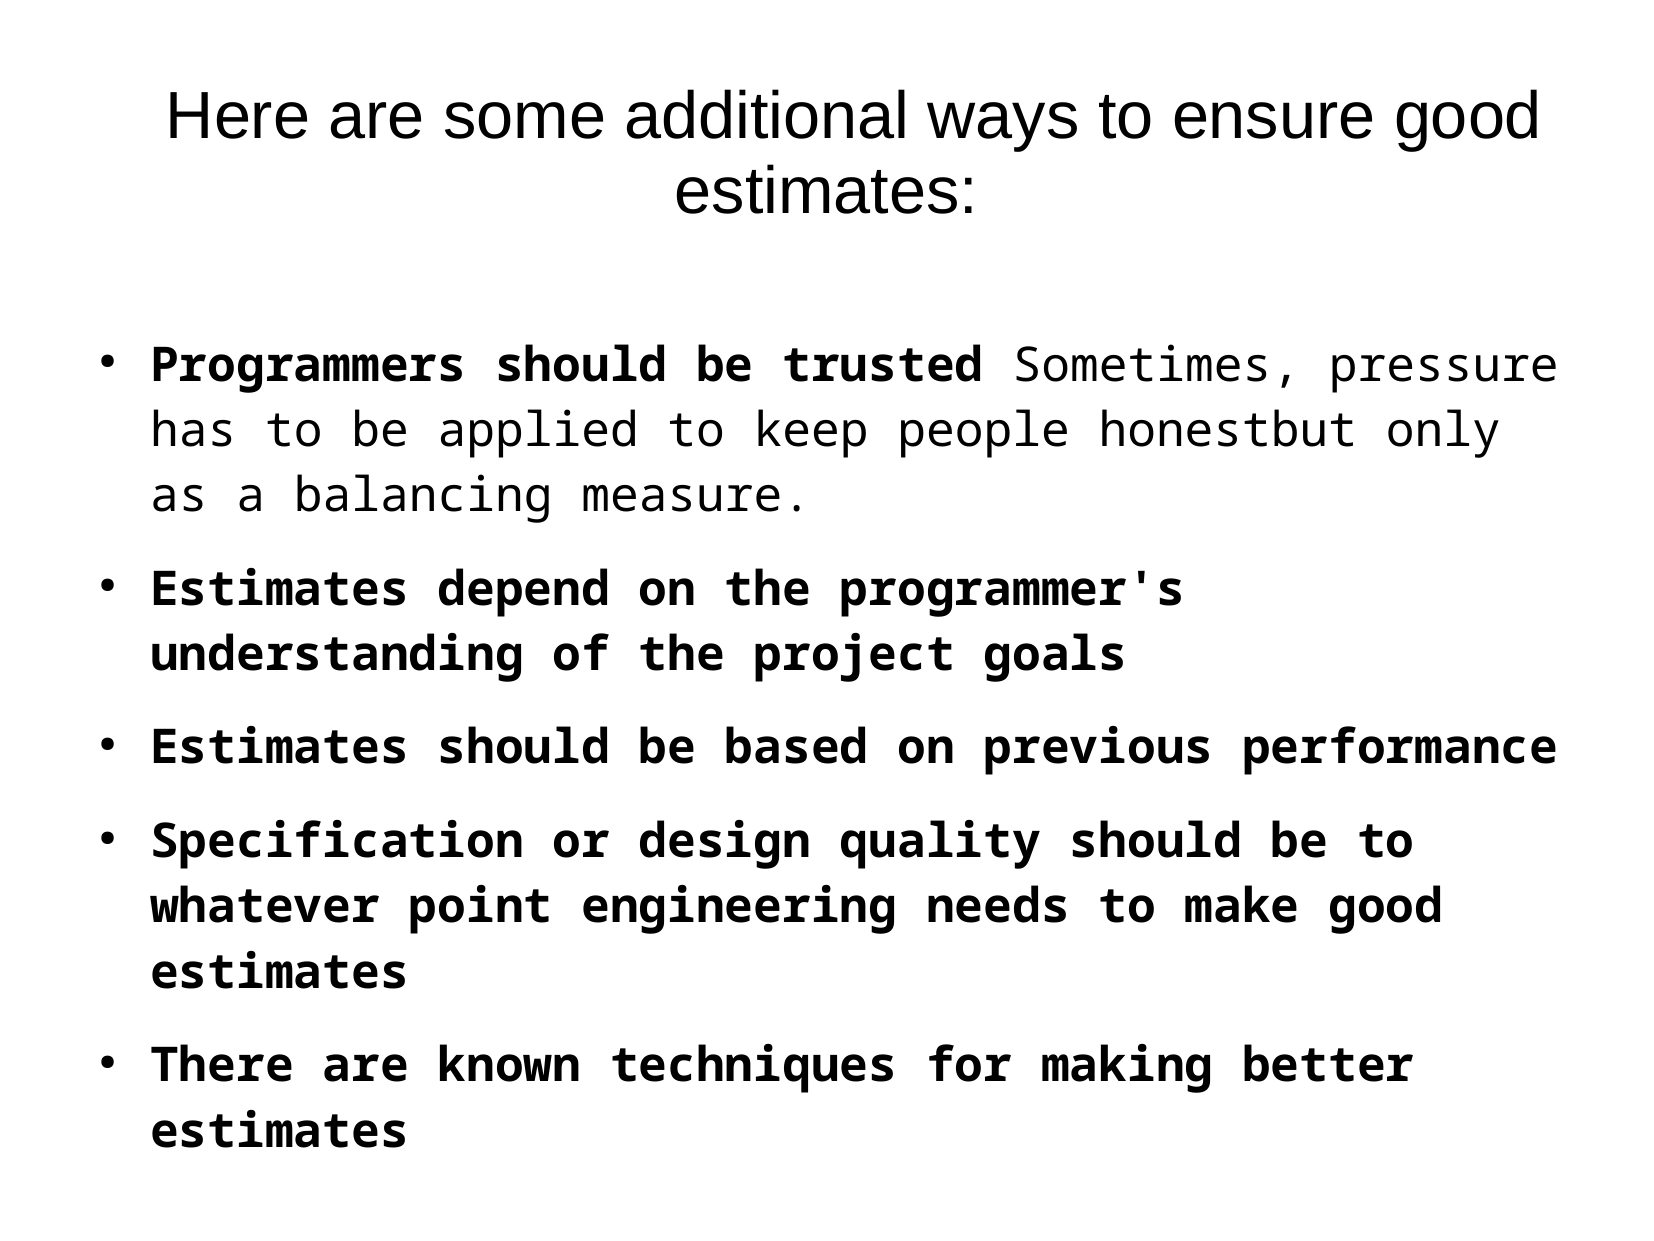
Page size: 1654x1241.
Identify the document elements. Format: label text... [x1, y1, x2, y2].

title Here are some additional ways to ensure good estimates: [82, 49, 1571, 236]
list Programmers should be trusted Sometimes, pressure has to be applied to keep people honestbut only as a balancing measure. Estimates depend on the programmer's understanding of the project goals Estimates should be based on previous performance Specification or design quality should be to whatever point engineering needs to make good estimates There are known techniques for making better estimates [82, 236, 1571, 1182]
